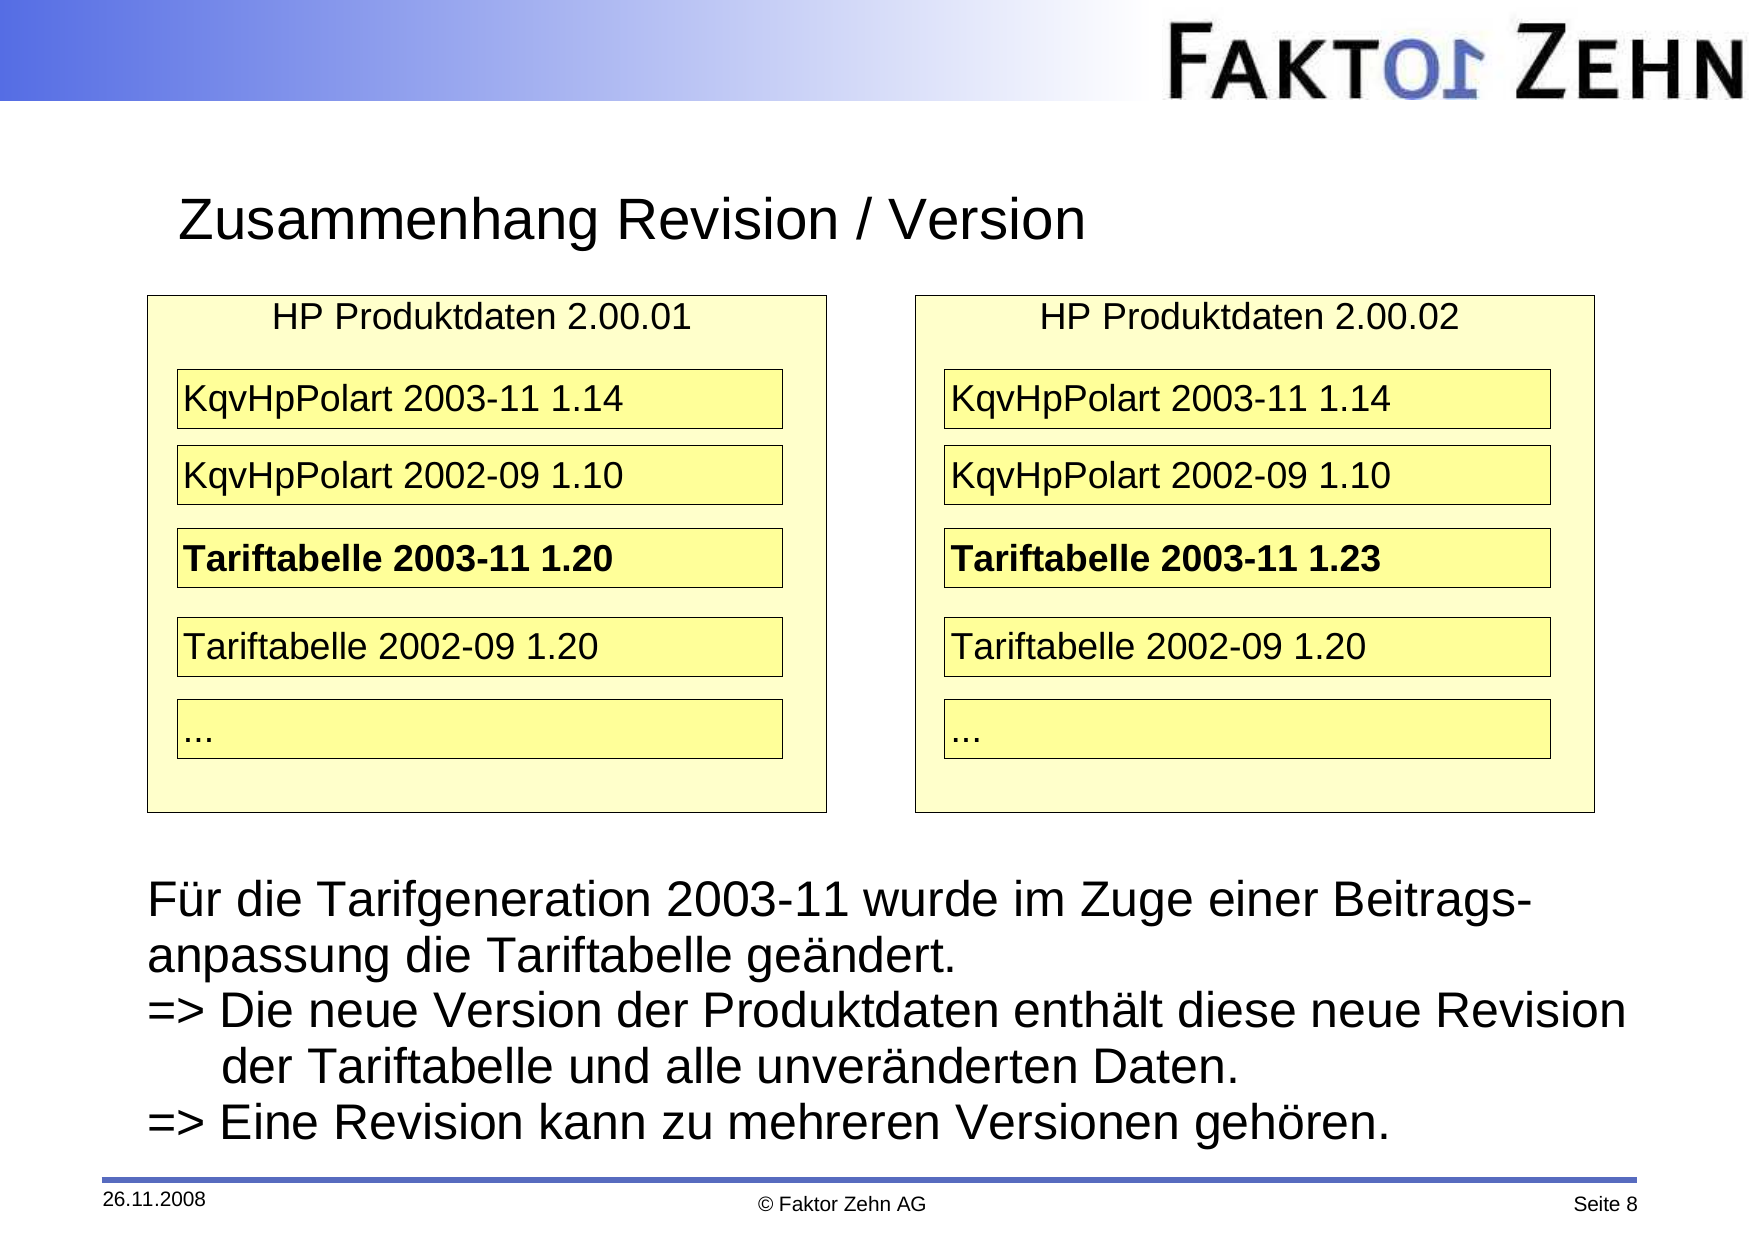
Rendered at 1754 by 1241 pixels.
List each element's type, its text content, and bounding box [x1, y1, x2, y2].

text_box Tariftabelle 2003-11 1.23 [944, 528, 1551, 588]
text_box KqvHpPolart 2002-09 1.10 [944, 445, 1551, 505]
text_box ... [944, 699, 1551, 759]
text_box Für die Tarifgeneration 2003-11 wurde im Zuge einer Beitrags- anpassung die Tariftabelle geändert. => Die neue Version der Produktdaten enthält diese neue Revision der Tariftabelle und alle unveränderten Daten. => Eine Revision kann zu mehreren Versionen gehören. [147, 871, 1719, 1150]
text_box Tariftabelle 2003-11 1.20 [177, 528, 783, 588]
text_box ... [177, 699, 783, 759]
text_box KqvHpPolart 2002-09 1.10 [177, 445, 783, 505]
text_box HP Produktdaten 2.00.01 [147, 295, 827, 813]
text_box Tariftabelle 2002-09 1.20 [177, 617, 783, 677]
picture [1162, 7, 1752, 100]
text_box HP Produktdaten 2.00.02 [915, 295, 1595, 813]
title Zusammenhang Revision / Version [179, 142, 1576, 296]
text_box KqvHpPolart 2003-11 1.14 [177, 369, 783, 429]
text_box KqvHpPolart 2003-11 1.14 [944, 369, 1551, 429]
text_box Tariftabelle 2002-09 1.20 [944, 617, 1551, 677]
